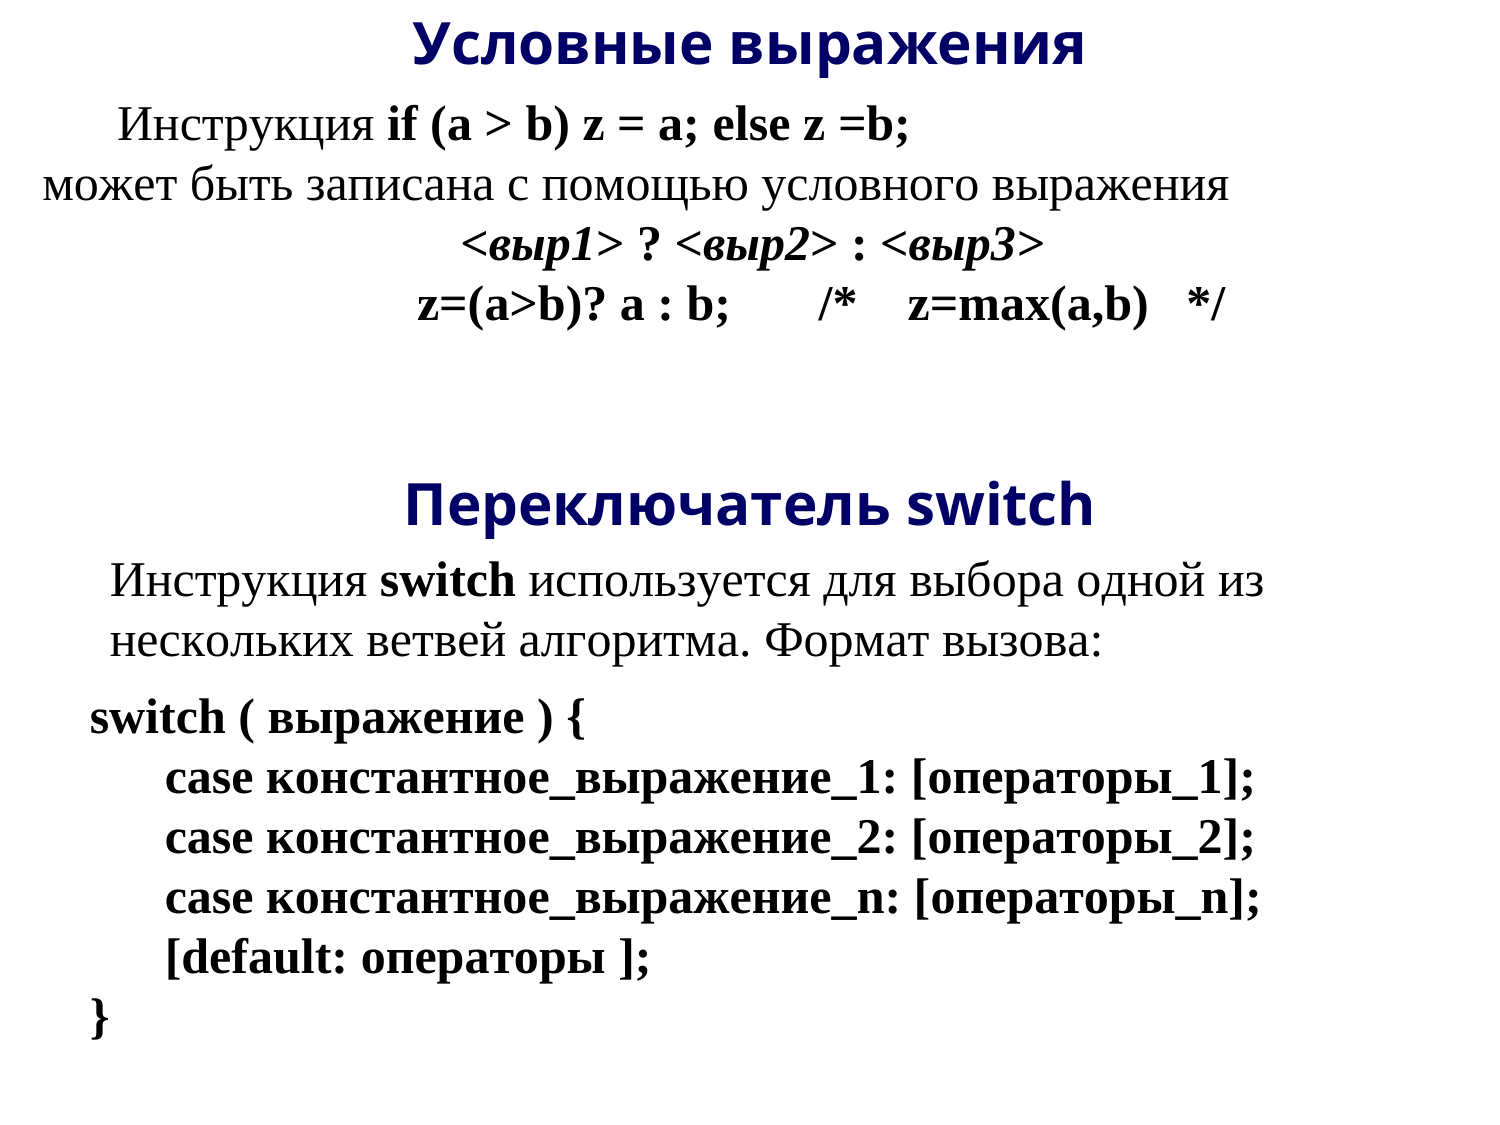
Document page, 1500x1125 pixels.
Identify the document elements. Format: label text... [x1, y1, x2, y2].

text_box switch ( выражение ) { case константное_выражение_1: [операторы_1]; case константное_выражение_2: [операторы_2]; case константное_выражение_n: [операторы_n]; [default: операторы ]; } [0, 675, 1500, 1052]
text_box Переключатель switch [112, 460, 1388, 538]
text_box Инструкция switch используется для выбора одной из нескольких ветвей алгоритма. Формат вызова: [20, 538, 1500, 675]
text_box Инструкция if (а > b) z = а; else z =b; может быть записана с помощью условного выражения <выр1> ? <выр2> : <выр3> z=(a>b)? a : b; /* z=max(a,b) */ [27, 82, 1478, 398]
text_box Условные выражения [0, 0, 1500, 83]
